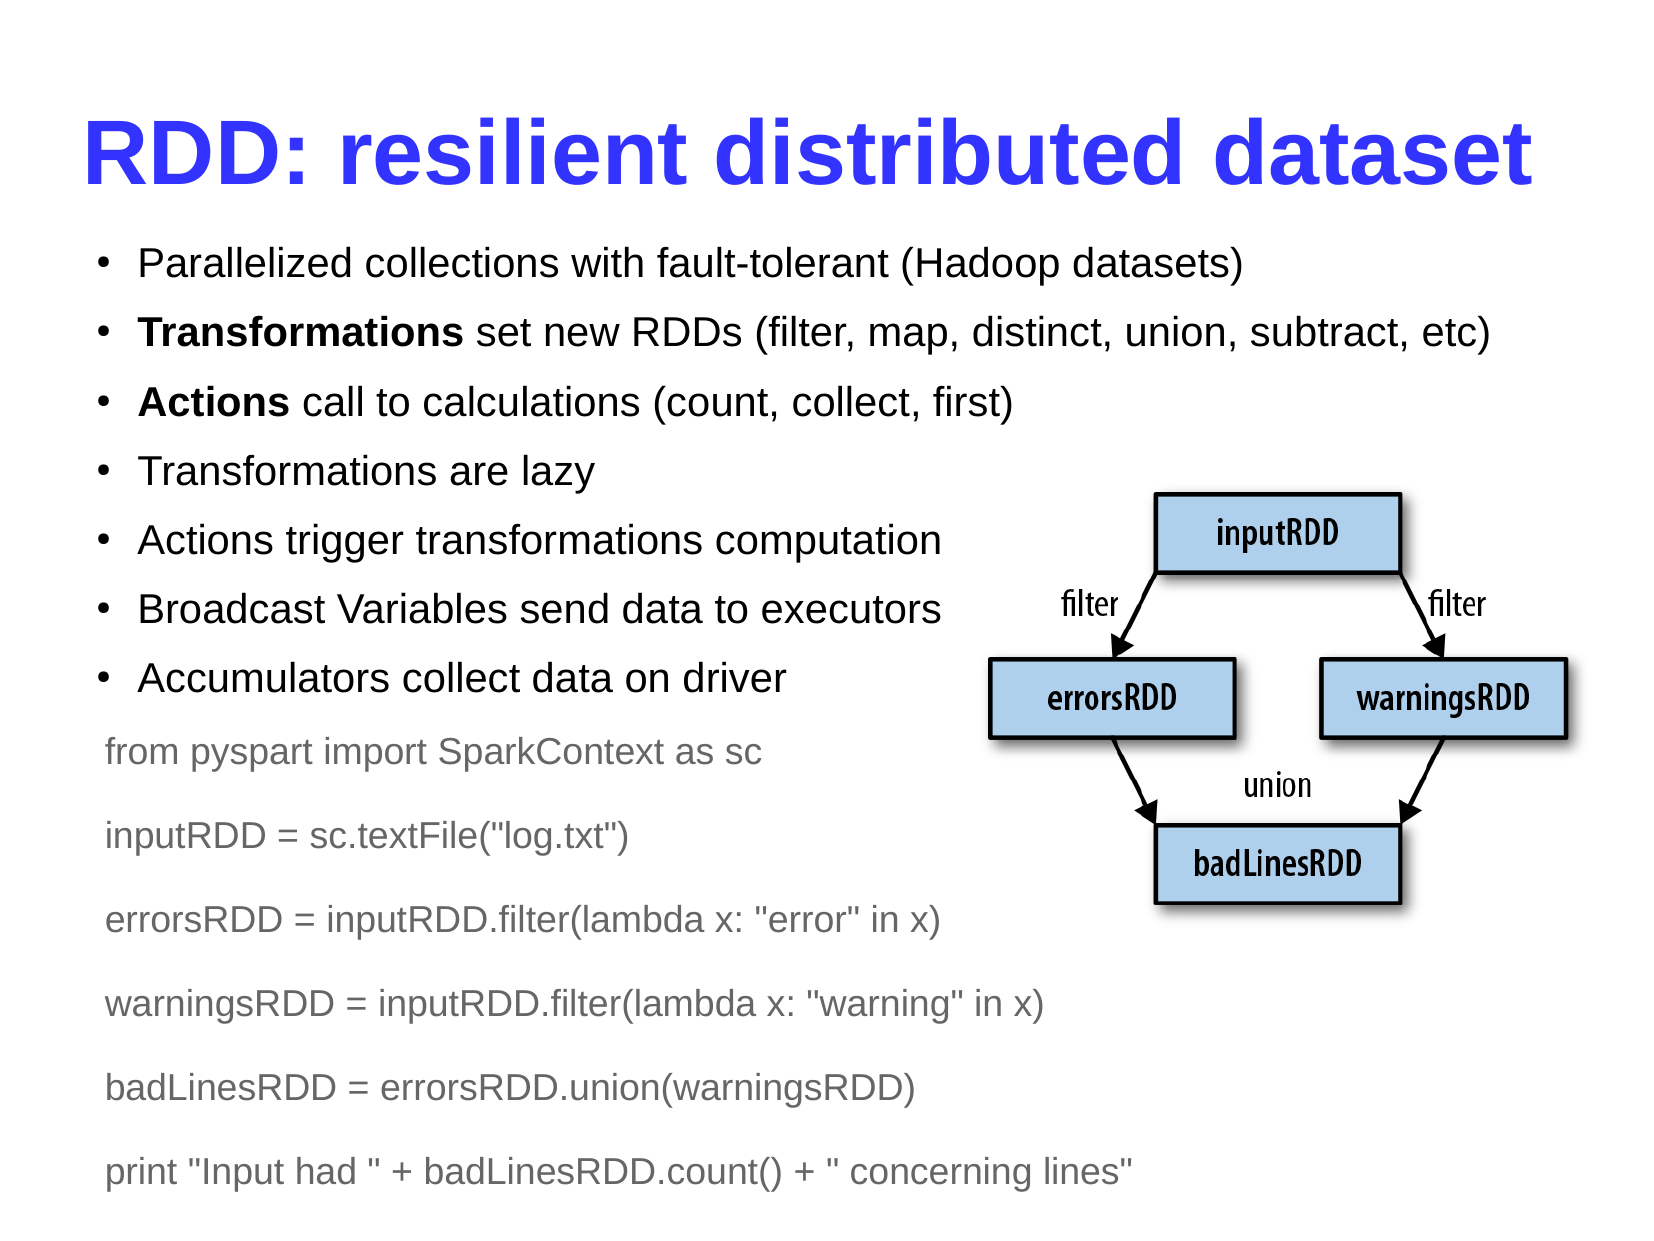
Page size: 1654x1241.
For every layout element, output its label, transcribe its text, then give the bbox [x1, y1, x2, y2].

list Parallelized collections with fault-tolerant (Hadoop datasets) Transformations set new RDDs (filter, map, distinct, union, subtract, etc) Actions call to calculations (count, collect, first) Transformations are lazy Actions trigger transformations computation Broadcast Variables send data to executors Accumulators collect data on driver [82, 240, 1571, 706]
picture [975, 479, 1593, 931]
text_box from pyspart import SparkContext as sc inputRDD = sc.textFile("log.txt") errorsRDD = inputRDD.filter(lambda x: "error" in x) warningsRDD = inputRDD.filter(lambda x: "warning" in x) badLinesRDD = errorsRDD.union(warningsRDD) print "Input had " + badLinesRDD.count() + " concerning lines" [90, 723, 1246, 1201]
text_box [105, 825, 241, 896]
title RDD: resilient distributed dataset [82, 49, 1571, 240]
